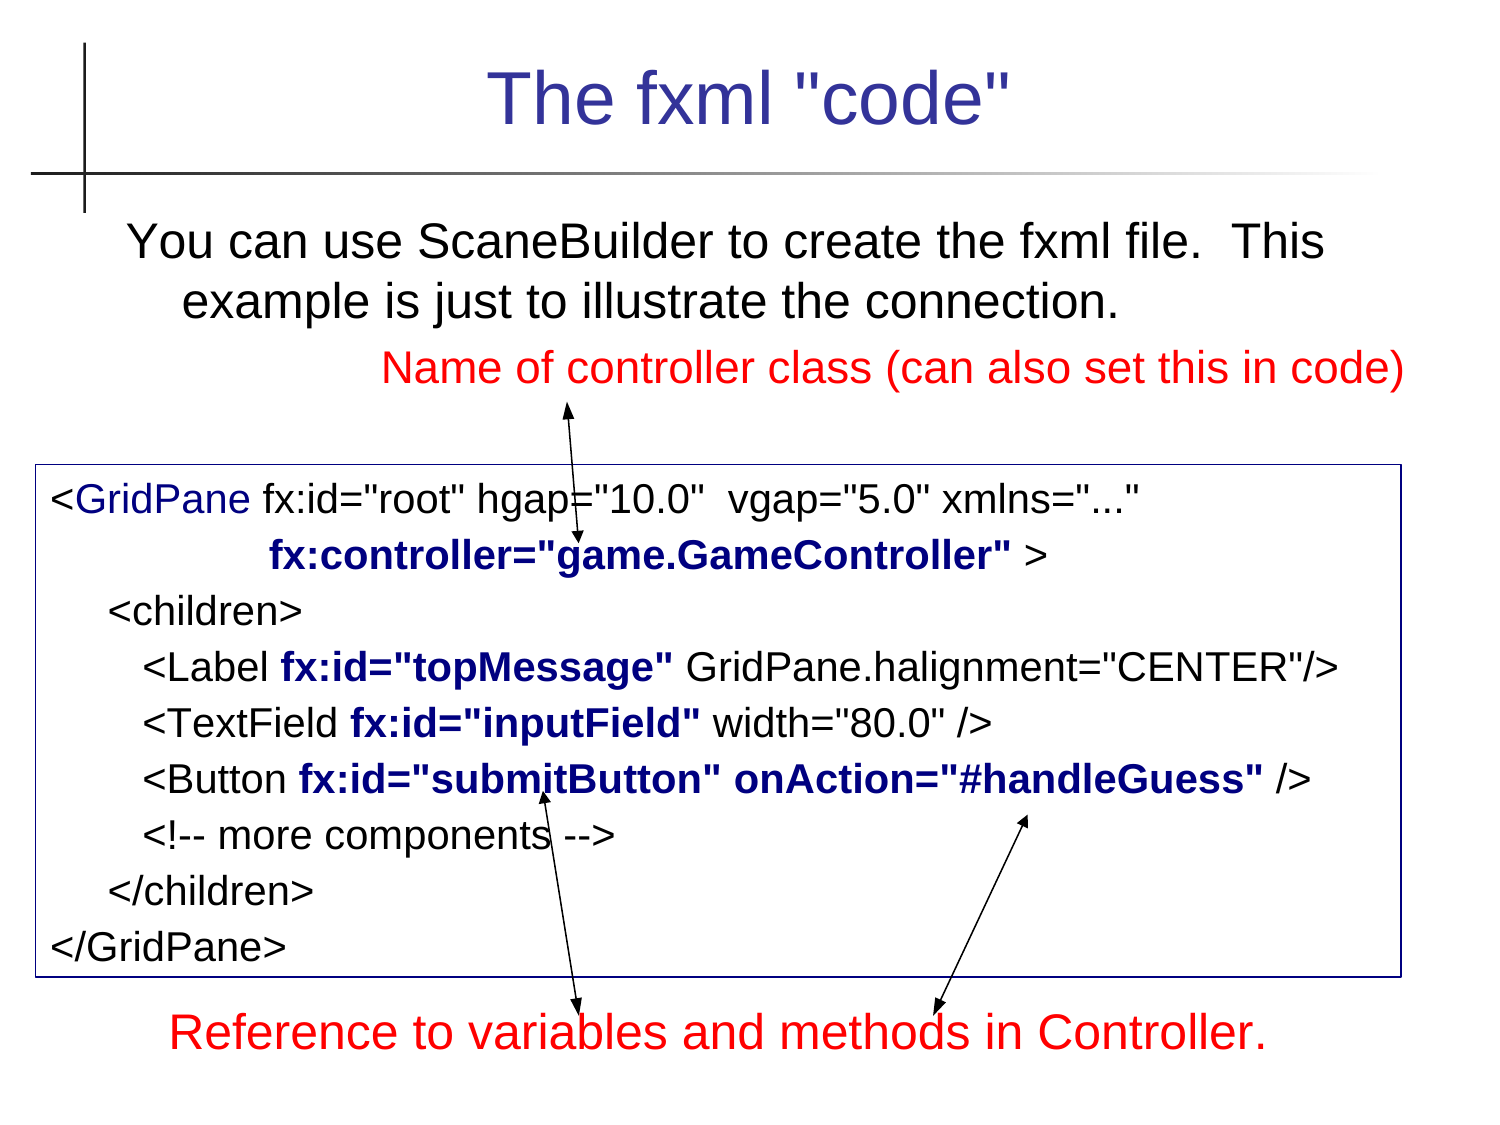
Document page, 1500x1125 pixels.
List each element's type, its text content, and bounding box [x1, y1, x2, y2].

text_box <GridPane fx:id="root" hgap="10.0" vgap="5.0" xmlns="..." fx:controller="game.GameController" > <children> <Label fx:id="topMessage" GridPane.halignment="CENTER"/> <TextField fx:id="inputField" width="80.0" /> <Button fx:id="submitButton" onAction="#handleGuess" /> <!-- more components --> </children> </GridPane> [35, 464, 1401, 977]
text_box Name of controller class (can also set this in code) [366, 330, 1465, 456]
list You can use ScaneBuilder to create the fxml file. This example is just to illustrate the connection. [110, 200, 1408, 355]
text_box Reference to variables and methods in Controller. [153, 992, 1300, 1098]
title The fxml "code" [100, 24, 1398, 165]
